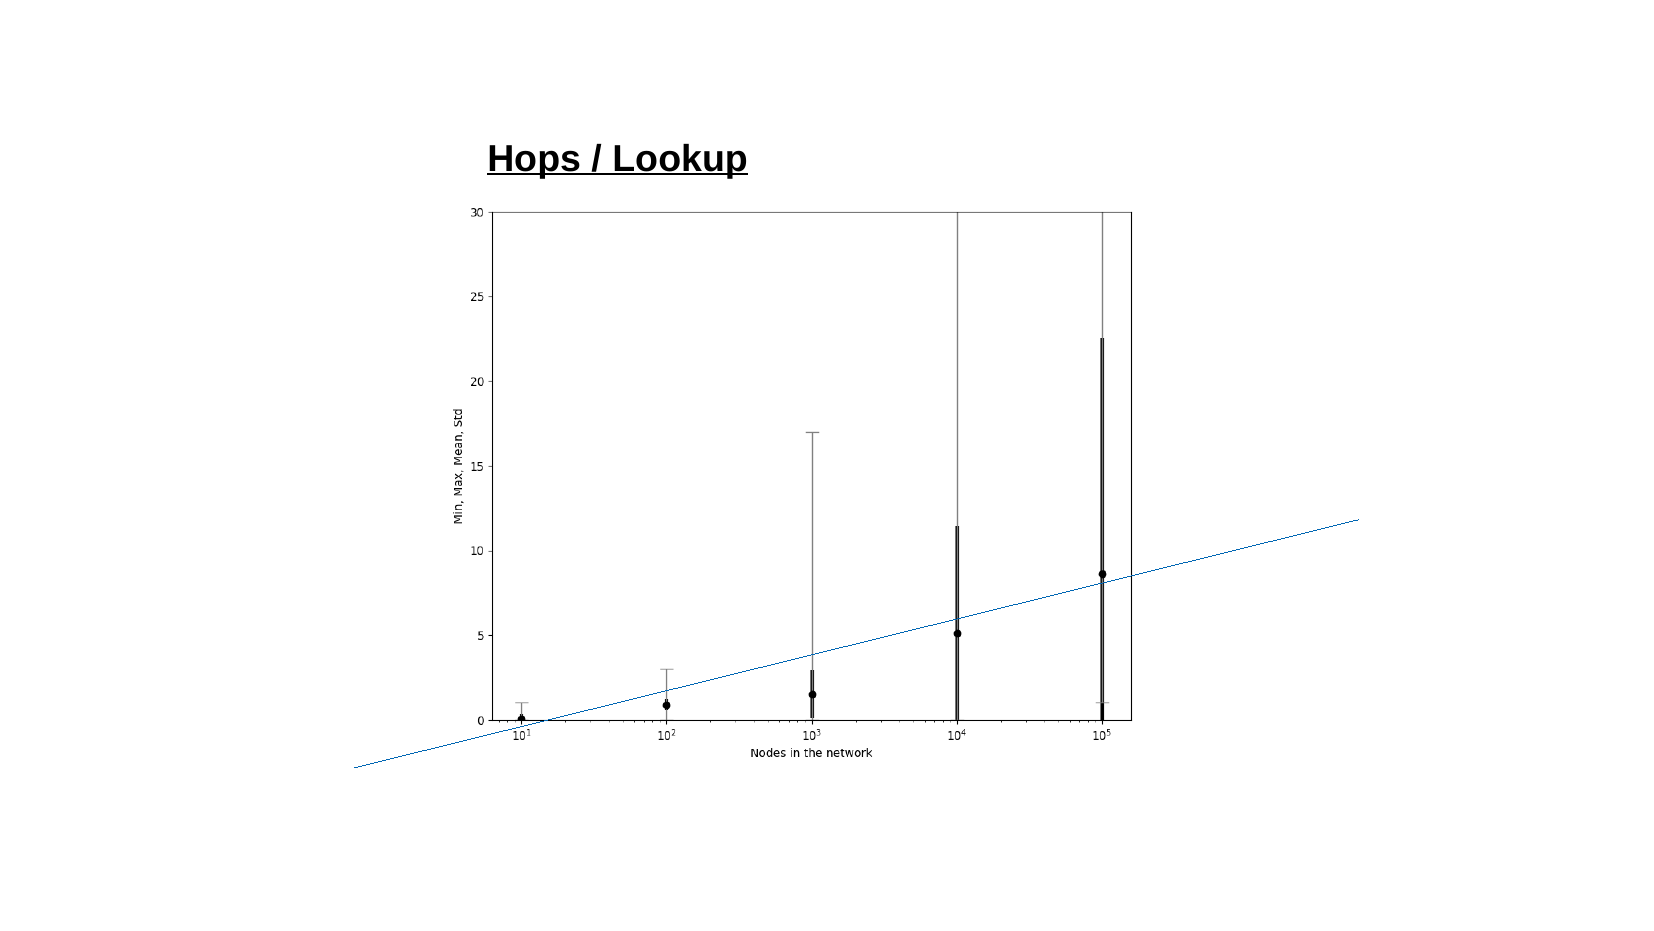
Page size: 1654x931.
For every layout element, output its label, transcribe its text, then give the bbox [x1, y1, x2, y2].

text_box Hops / Lookup [472, 129, 898, 229]
picture [389, 177, 1213, 792]
